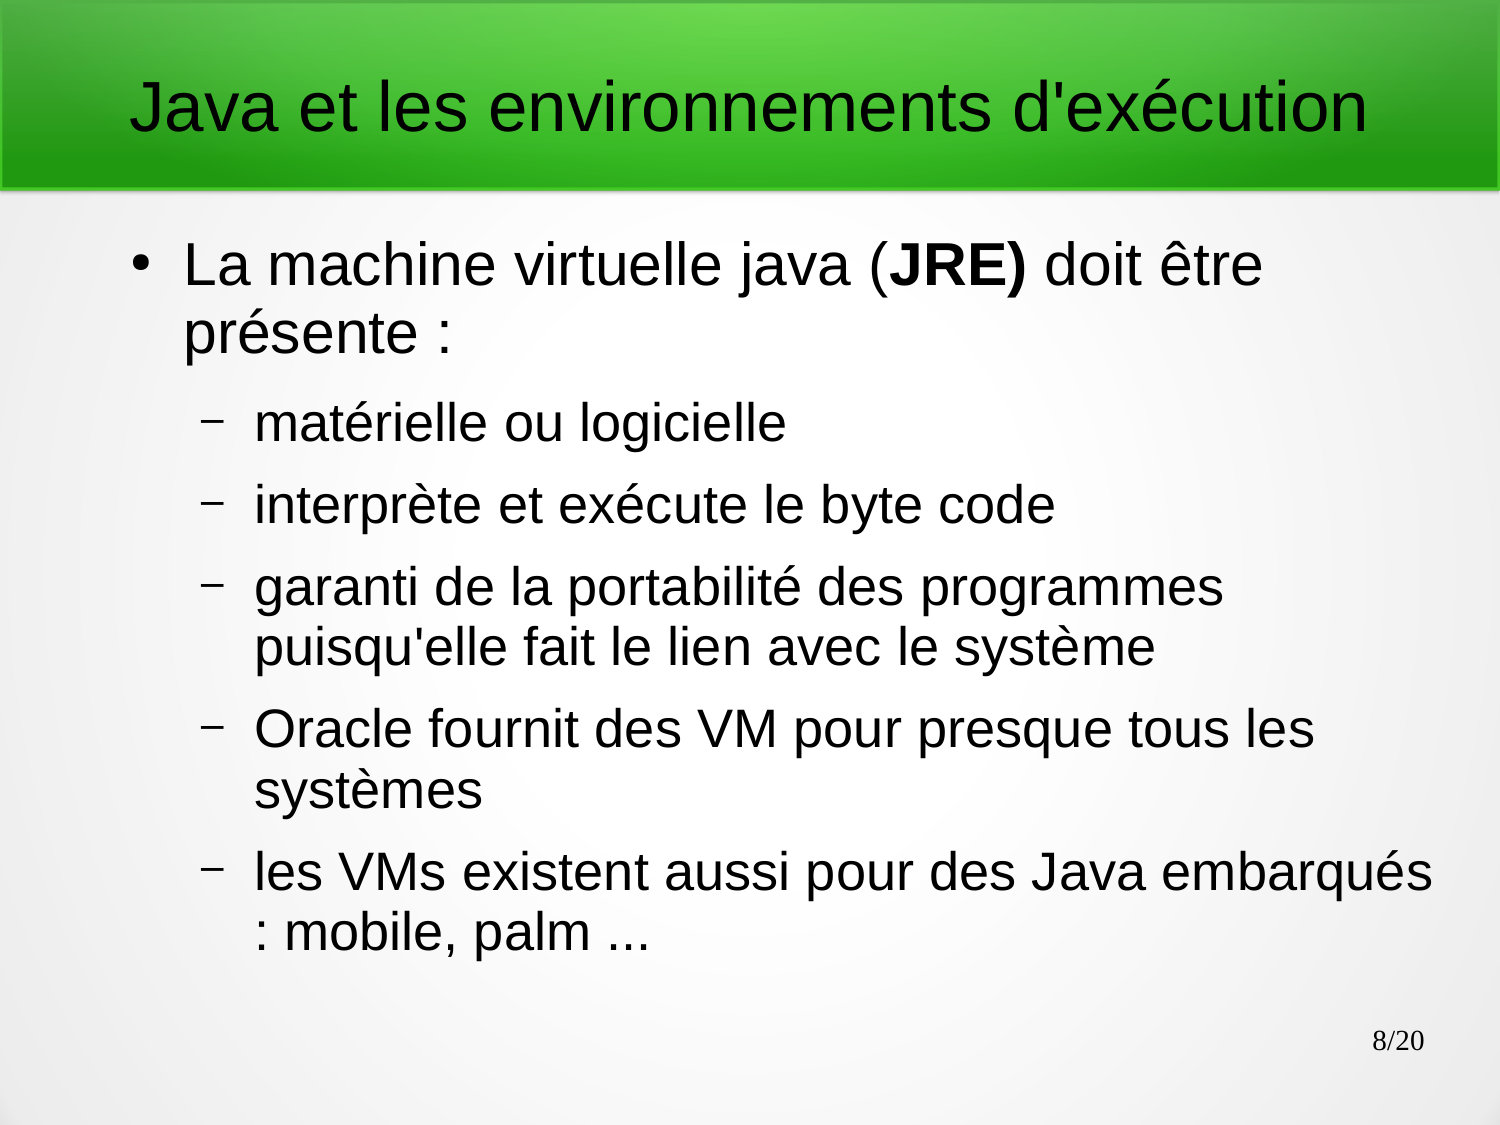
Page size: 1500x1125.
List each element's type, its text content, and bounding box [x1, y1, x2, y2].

list La machine virtuelle java (JRE) doit être présente : matérielle ou logicielle interprète et exécute le byte code garanti de la portabilité des programmes puisqu'elle fait le lien avec le système Oracle fournit des VM pour presque tous les systèmes les VMs existent aussi pour des Java embarqués : mobile, palm ... [112, 230, 1447, 988]
title Java et les environnements d'exécution [75, 42, 1426, 172]
